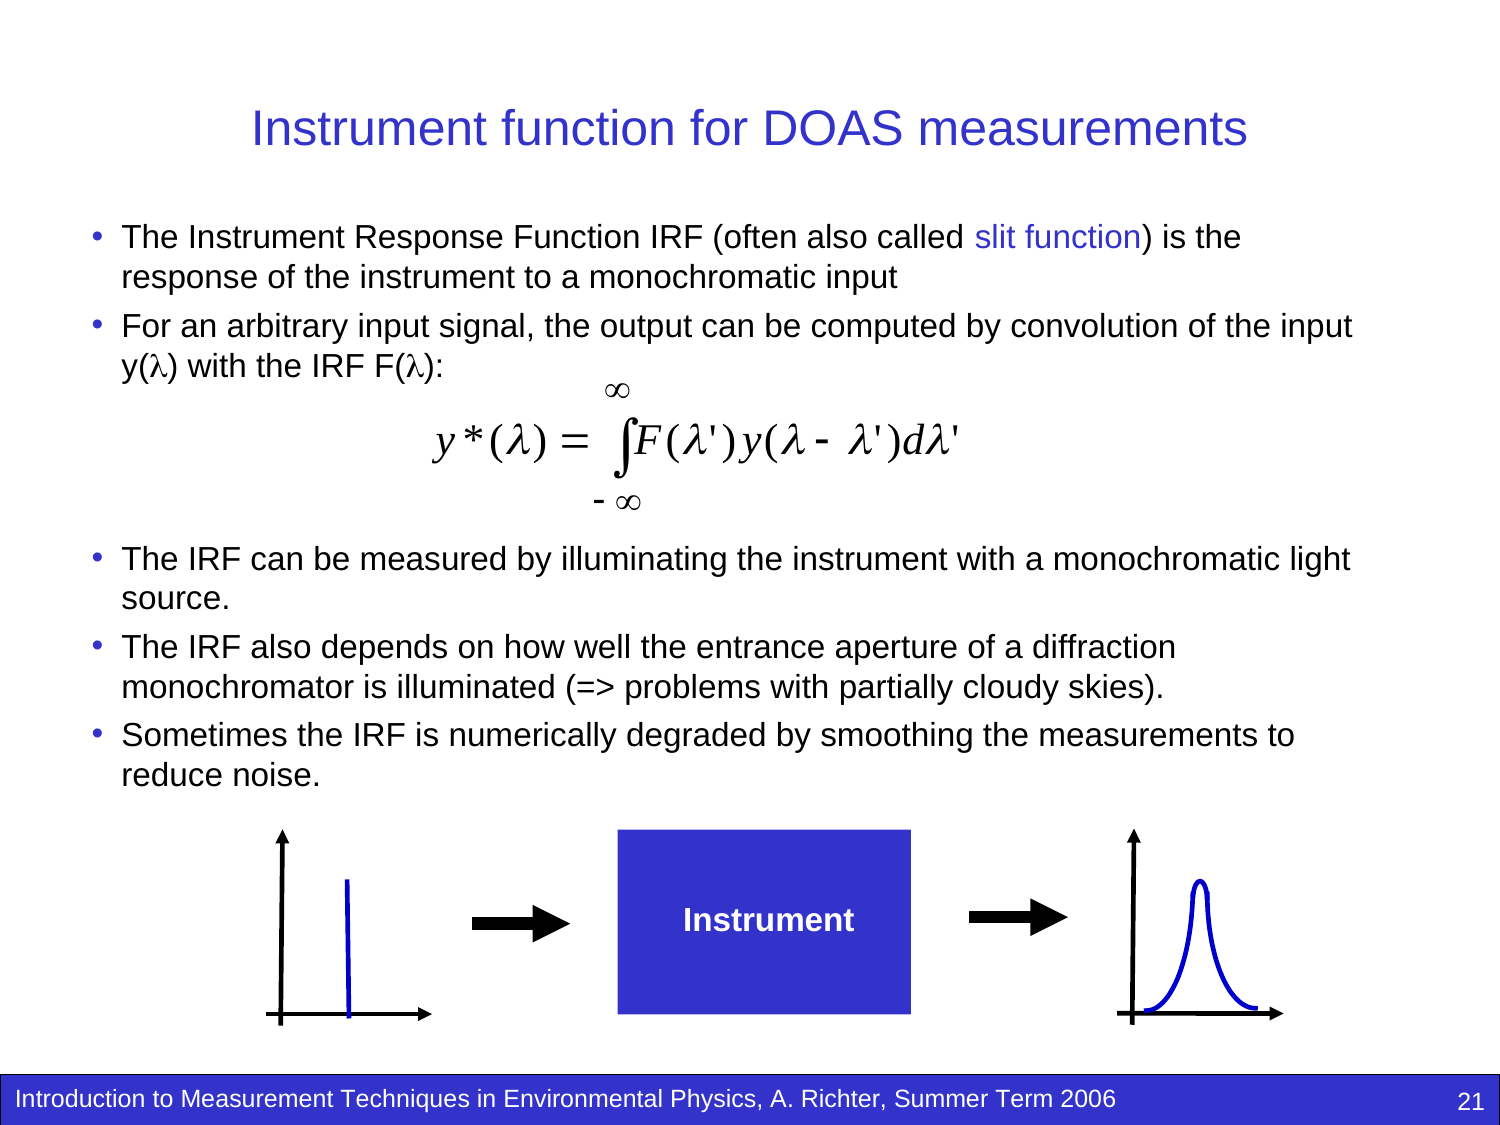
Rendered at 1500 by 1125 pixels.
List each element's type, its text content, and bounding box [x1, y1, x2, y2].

text_box [617, 829, 911, 1015]
text_box Instrument [656, 890, 882, 946]
chart [424, 362, 966, 524]
text_box The Instrument Response Function IRF (often also called slit function) is the response of the instrument to a monochromatic input For an arbitrary input signal, the output can be computed by convolution of the input y() with the IRF F(): The IRF can be measured by illuminating the instrument with a monochromatic light source. The IRF also depends on how well the entrance aperture of a diffraction monochromator is illuminated (=> problems with partially cloudy skies). Sometimes the IRF is numerically degraded by smoothing the measurements to reduce noise. [76, 207, 1388, 849]
text_box Instrument function for DOAS measurements [0, 87, 1500, 163]
